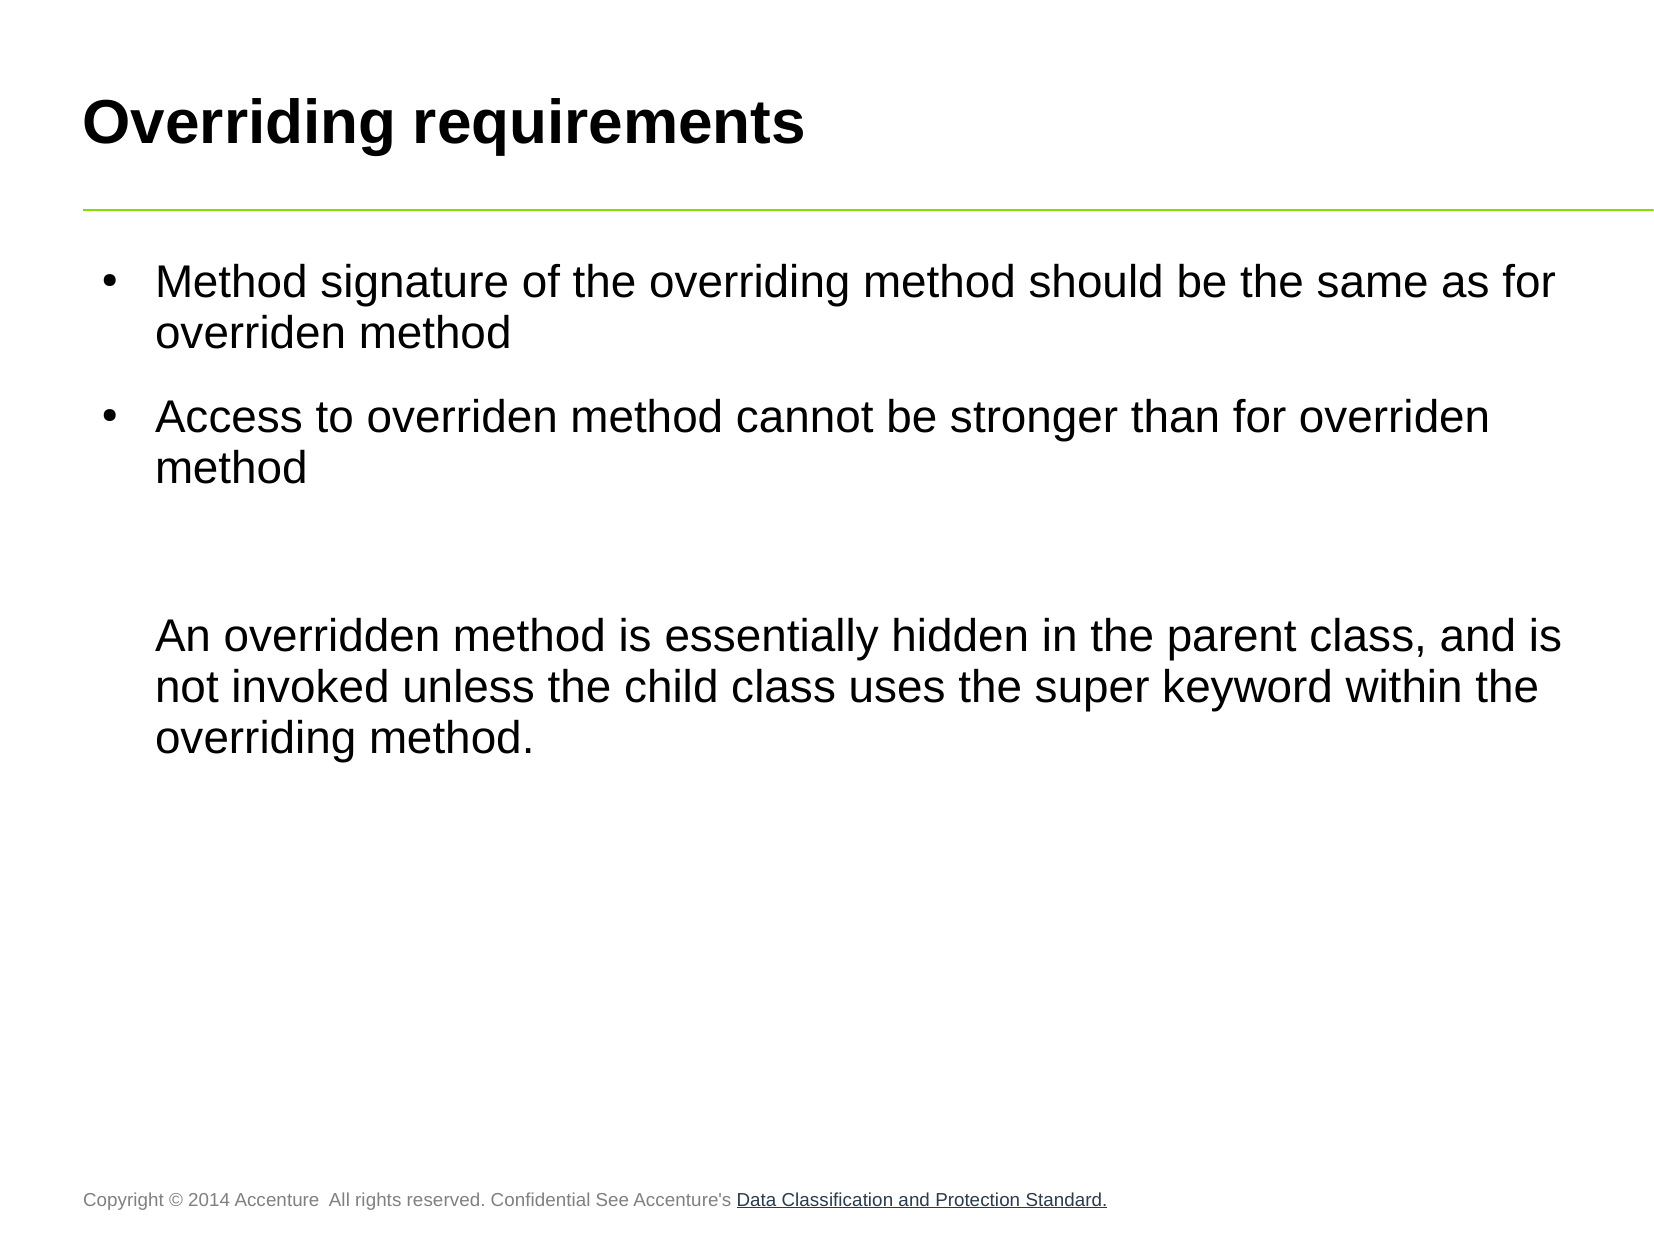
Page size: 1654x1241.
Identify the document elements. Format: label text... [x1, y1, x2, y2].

list Method signature of the overriding method should be the same as for overriden method Access to overriden method cannot be stronger than for overriden method An overridden method is essentially hidden in the parent class, and is not invoked unless the child class uses the super keyword within the overriding method. [84, 255, 1573, 1166]
title Overriding requirements [82, 49, 1571, 196]
